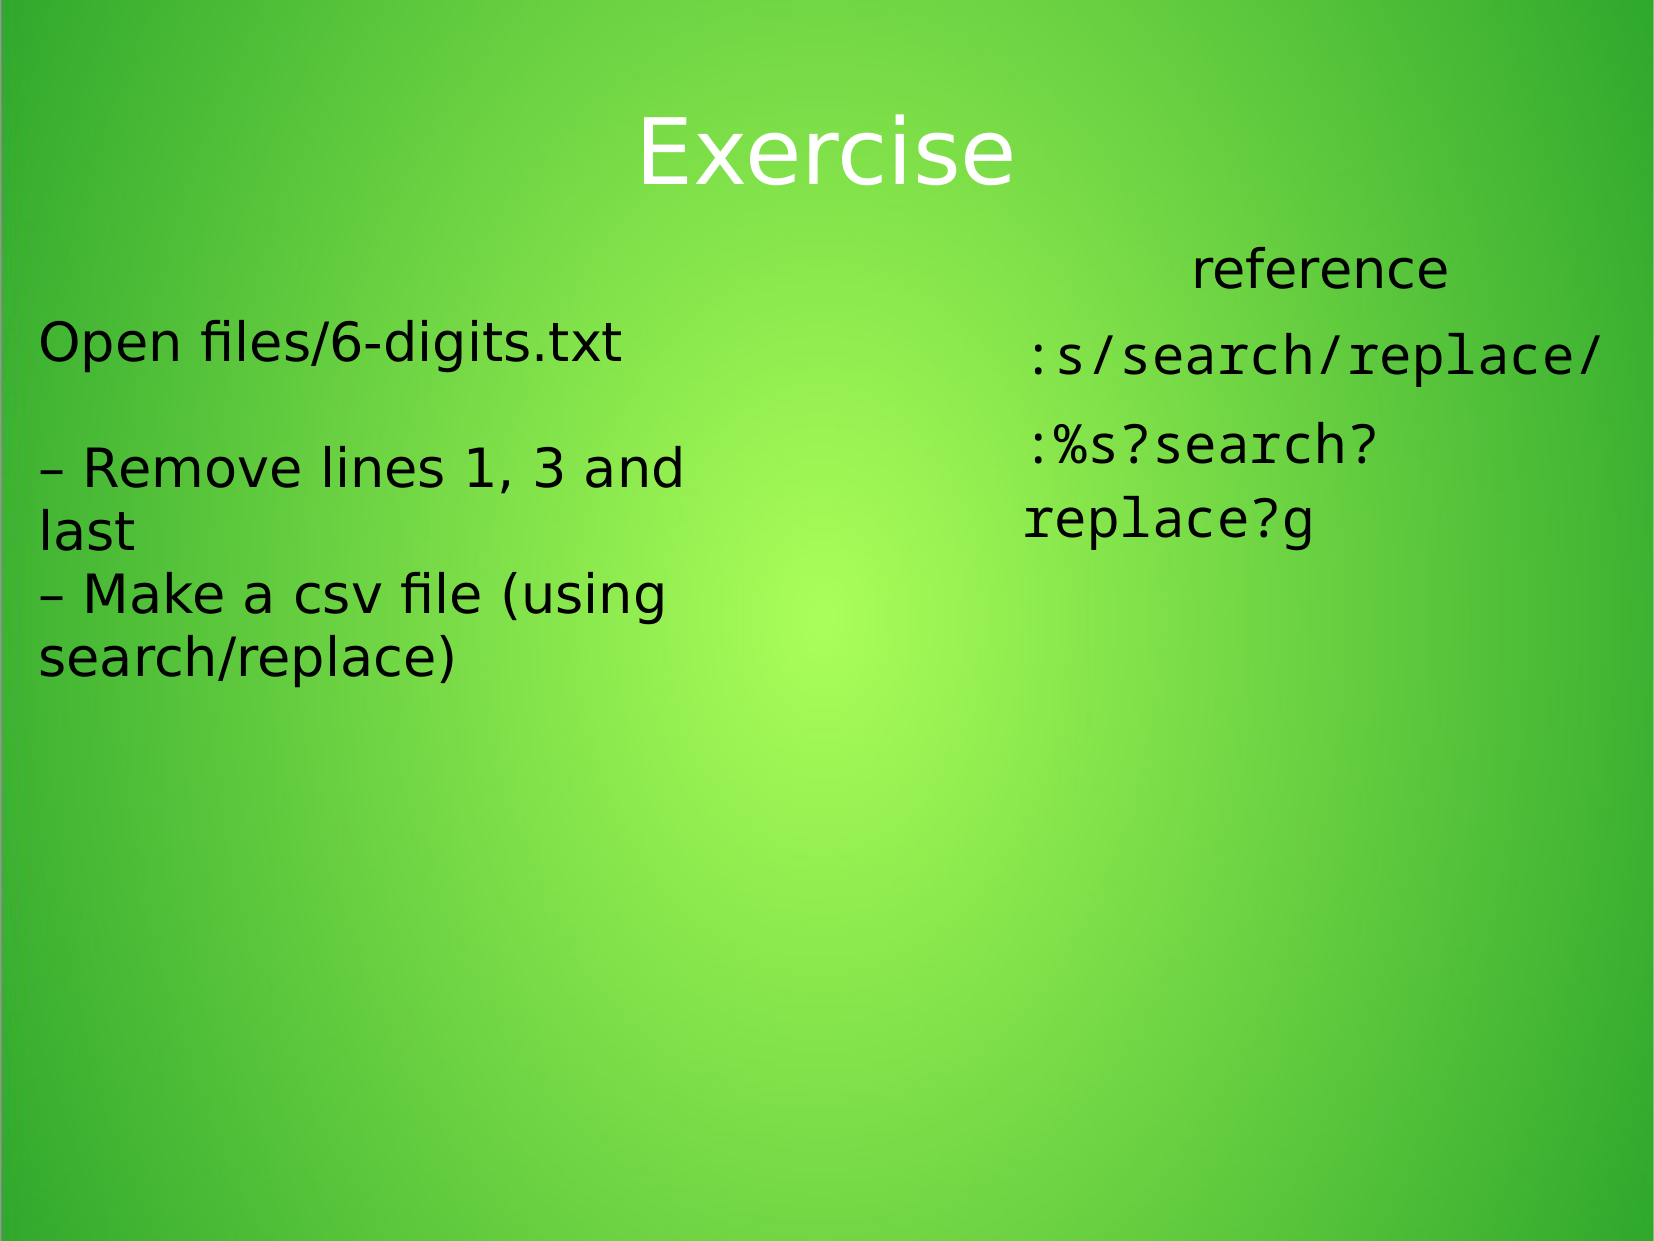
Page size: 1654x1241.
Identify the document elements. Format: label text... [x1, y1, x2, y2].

table_header reference [1008, 230, 1634, 309]
title Exercise [82, 49, 1571, 257]
picture [0, 0, 1654, 1241]
table_cell :%s?search?replace?g [1008, 398, 1634, 562]
text_box Open files/6-digits.txt – Remove lines 1, 3 and last – Make a csv file (using search/replace) [23, 303, 768, 697]
table_cell :s/search/replace/ [1008, 309, 1634, 398]
